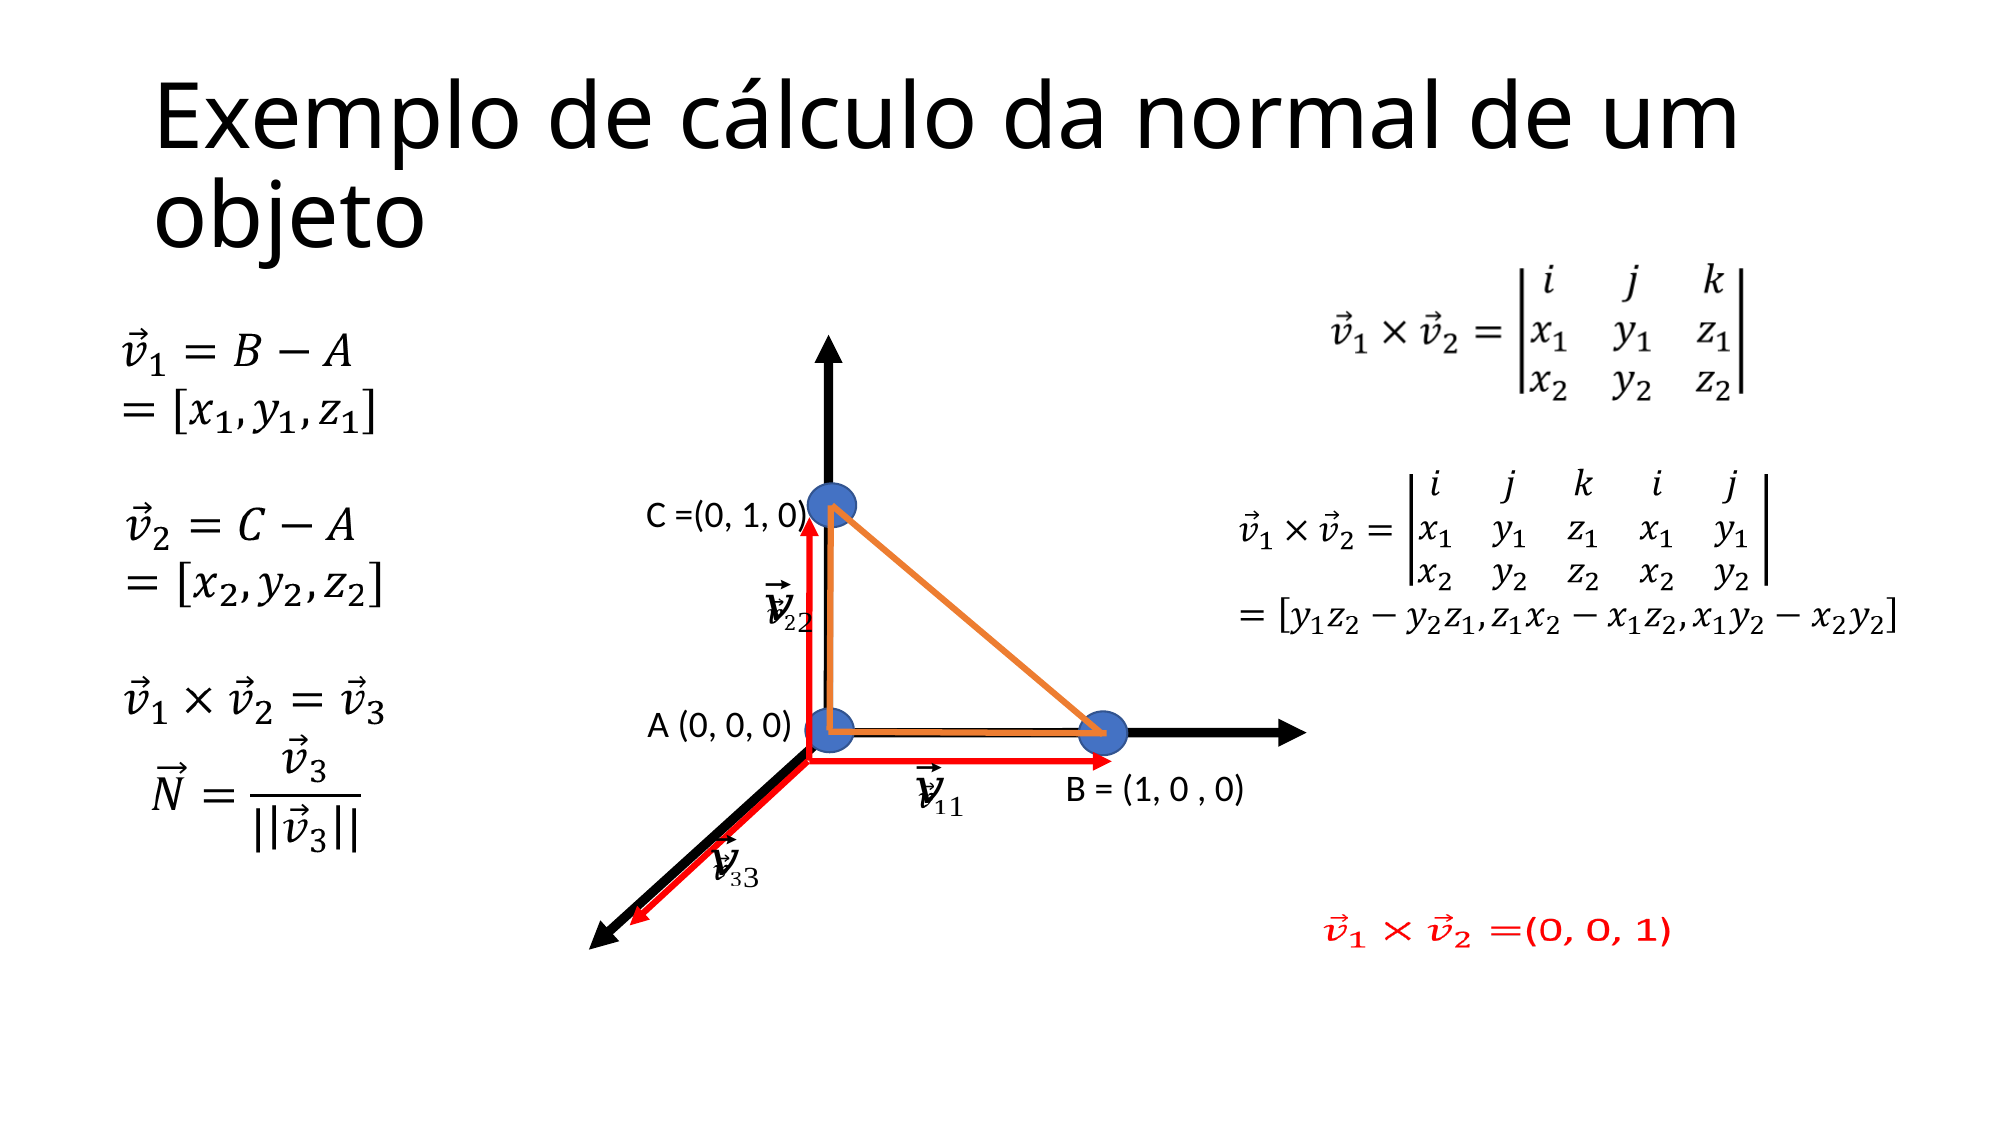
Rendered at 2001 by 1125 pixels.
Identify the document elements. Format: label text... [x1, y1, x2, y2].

title Exemplo de cálculo da normal de um objeto [137, 59, 1863, 278]
text_box [813, 708, 854, 753]
text_box C =(0, 1, 0) [631, 482, 824, 543]
text_box [834, 513, 847, 528]
text_box [695, 833, 773, 894]
text_box [1210, 457, 1928, 647]
text_box B = (1, 0 , 0) [1050, 756, 1261, 817]
text_box [749, 577, 827, 639]
text_box A (0, 0, 0) [632, 692, 806, 753]
text_box [1079, 722, 1091, 730]
text_box [1236, 250, 1841, 410]
text_box [833, 708, 854, 728]
text_box [1079, 711, 1128, 756]
text_box [1306, 893, 1702, 970]
text_box [824, 483, 857, 527]
text_box [900, 761, 977, 822]
text_box [72, 297, 446, 910]
